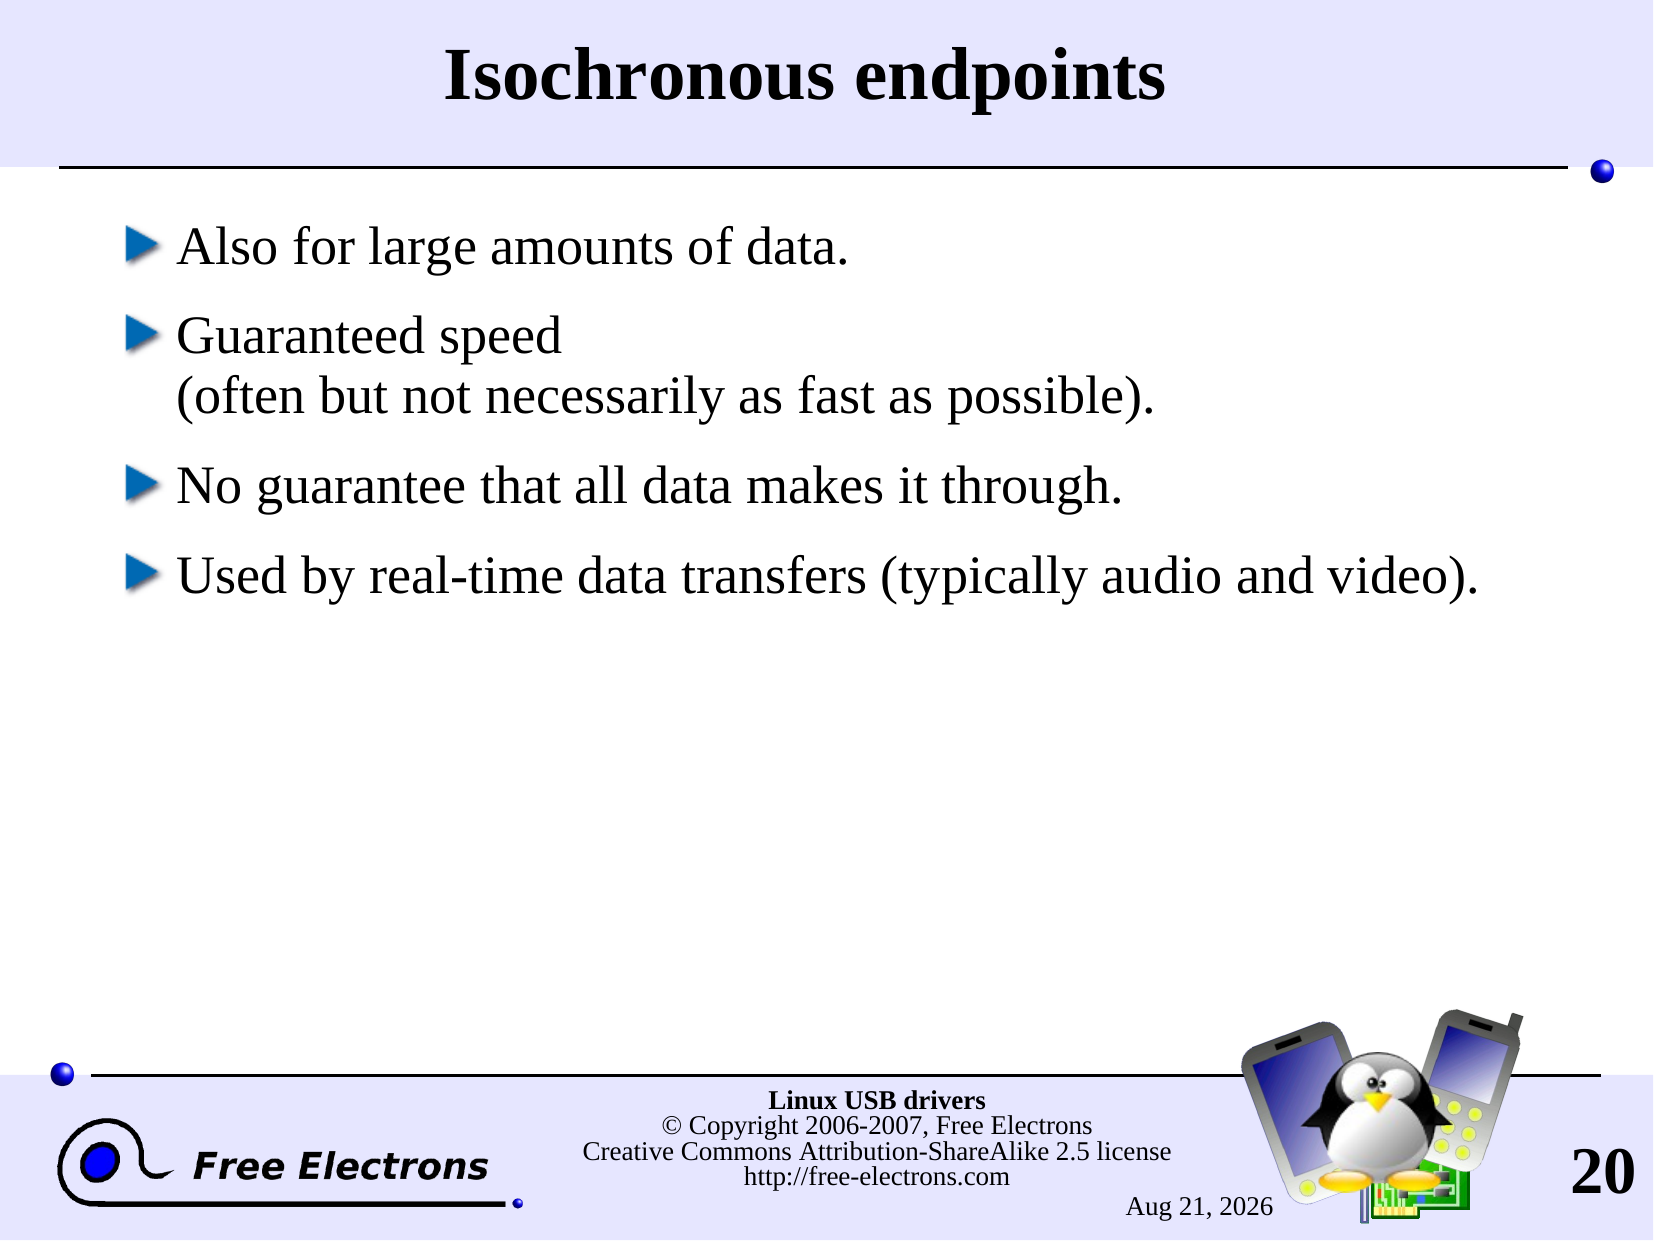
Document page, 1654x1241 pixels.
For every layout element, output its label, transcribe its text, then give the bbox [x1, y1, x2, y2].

list Also for large amounts of data. Guaranteed speed (often but not necessarily as fast as possible). No guarantee that all data makes it through. Used by real-time data transfers (typically audio and video). [105, 216, 1518, 1066]
picture [1231, 1007, 1538, 1241]
title Isochronous endpoints [60, 25, 1551, 124]
picture [50, 1107, 527, 1216]
